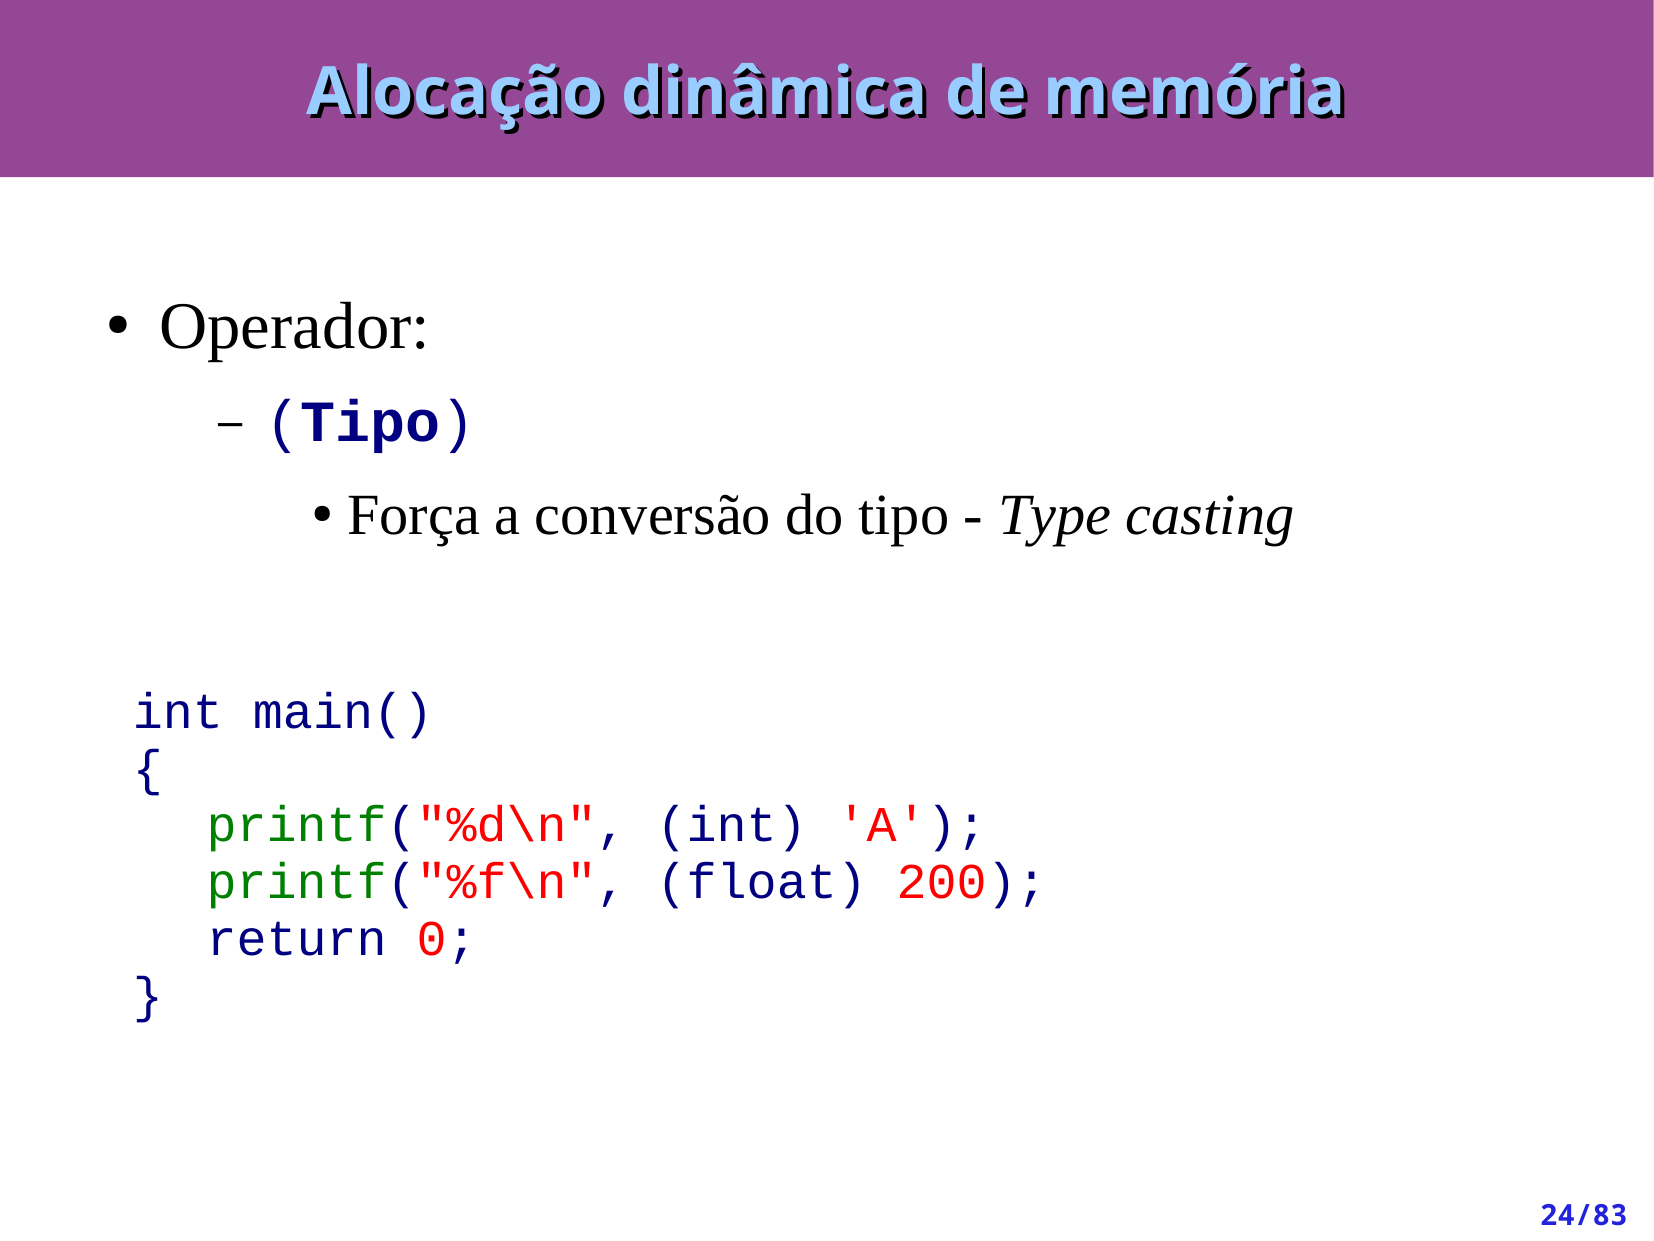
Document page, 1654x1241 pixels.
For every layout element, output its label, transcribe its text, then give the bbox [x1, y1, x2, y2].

text_box int main() { printf("%d\n", (int) 'A'); printf("%f\n", (float) 200); return 0; } [118, 679, 1565, 1036]
title Alocação dinâmica de memória [0, 0, 1654, 178]
list Operador: (Tipo) Força a conversão do tipo - Type casting [88, 289, 1577, 1108]
